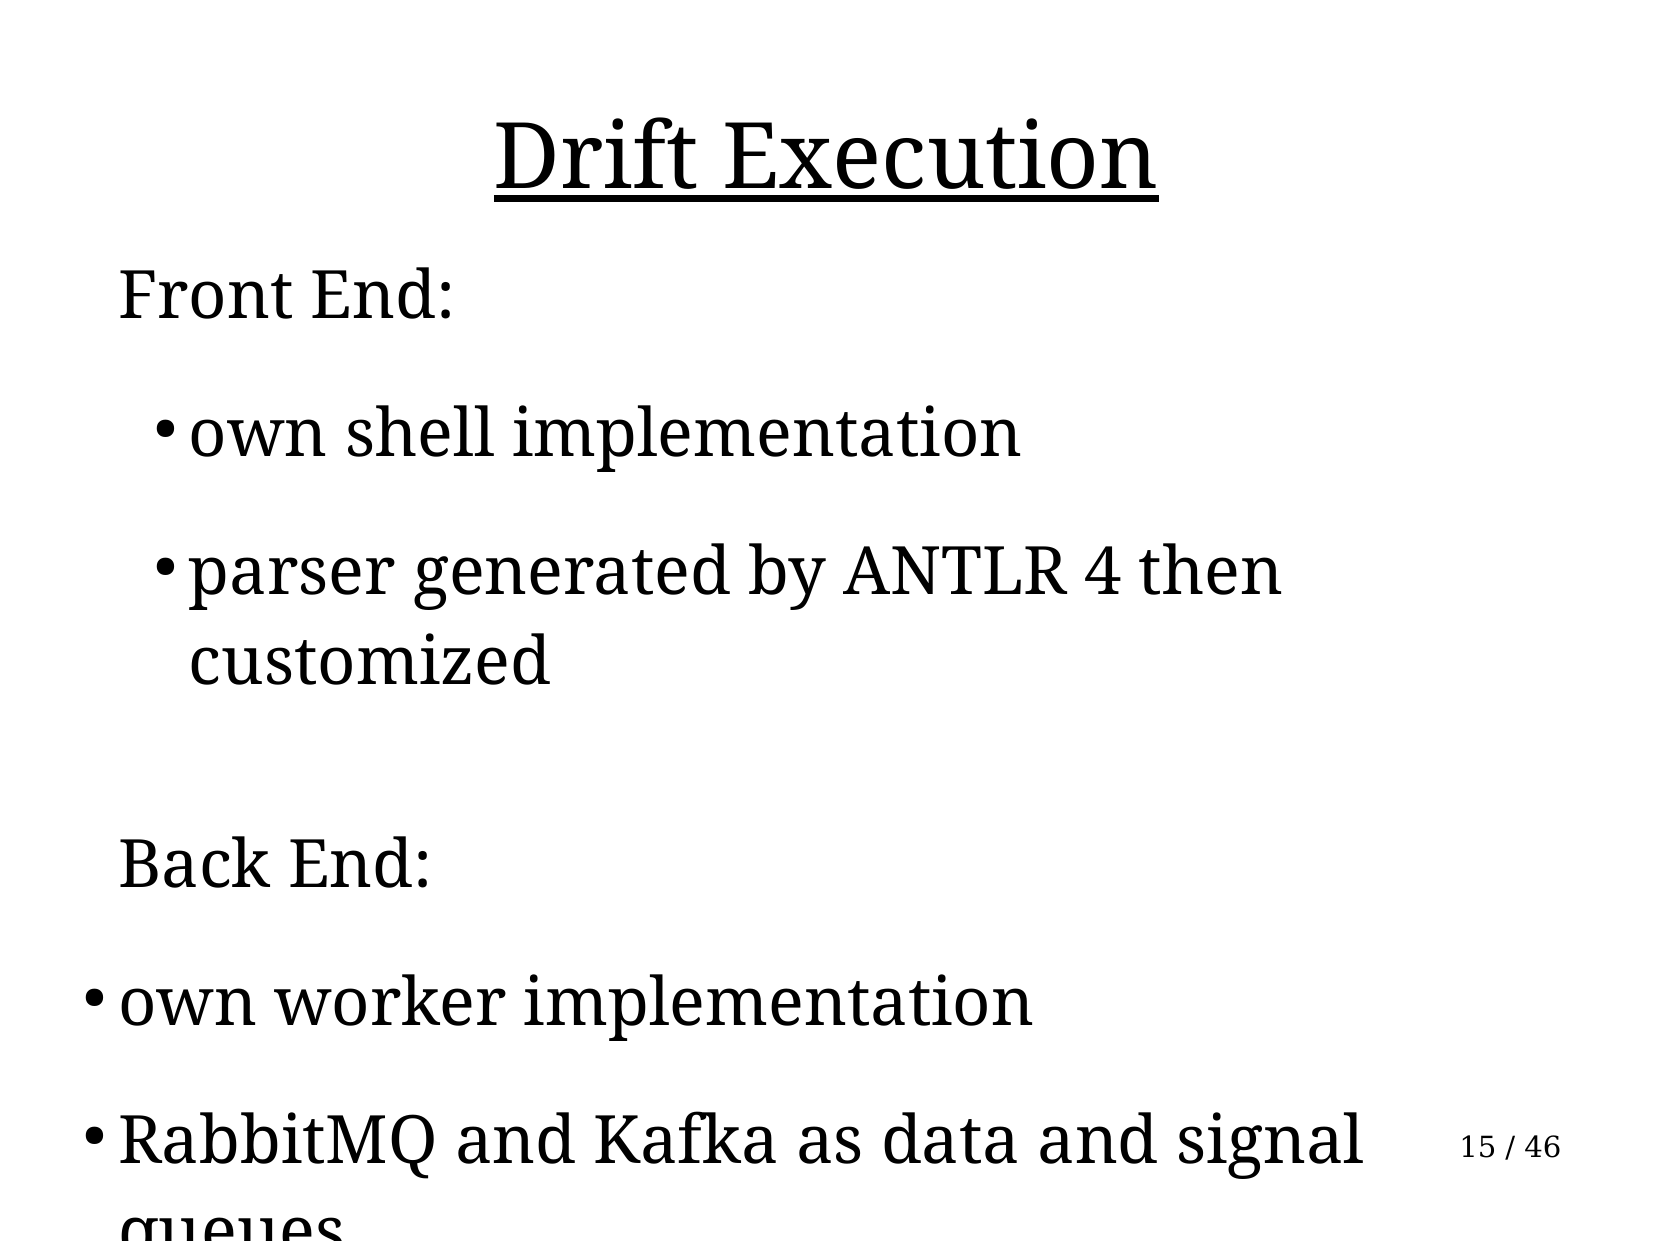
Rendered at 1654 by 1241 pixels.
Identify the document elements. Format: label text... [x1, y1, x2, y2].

title Drift Execution [82, 49, 1571, 247]
subtitle Front End: own shell implementation parser generated by ANTLR 4 then customized Back End: own worker implementation RabbitMQ and Kafka as data and signal queues Mesos + Marathon for fault-tolerance (workers) [82, 247, 1571, 1241]
